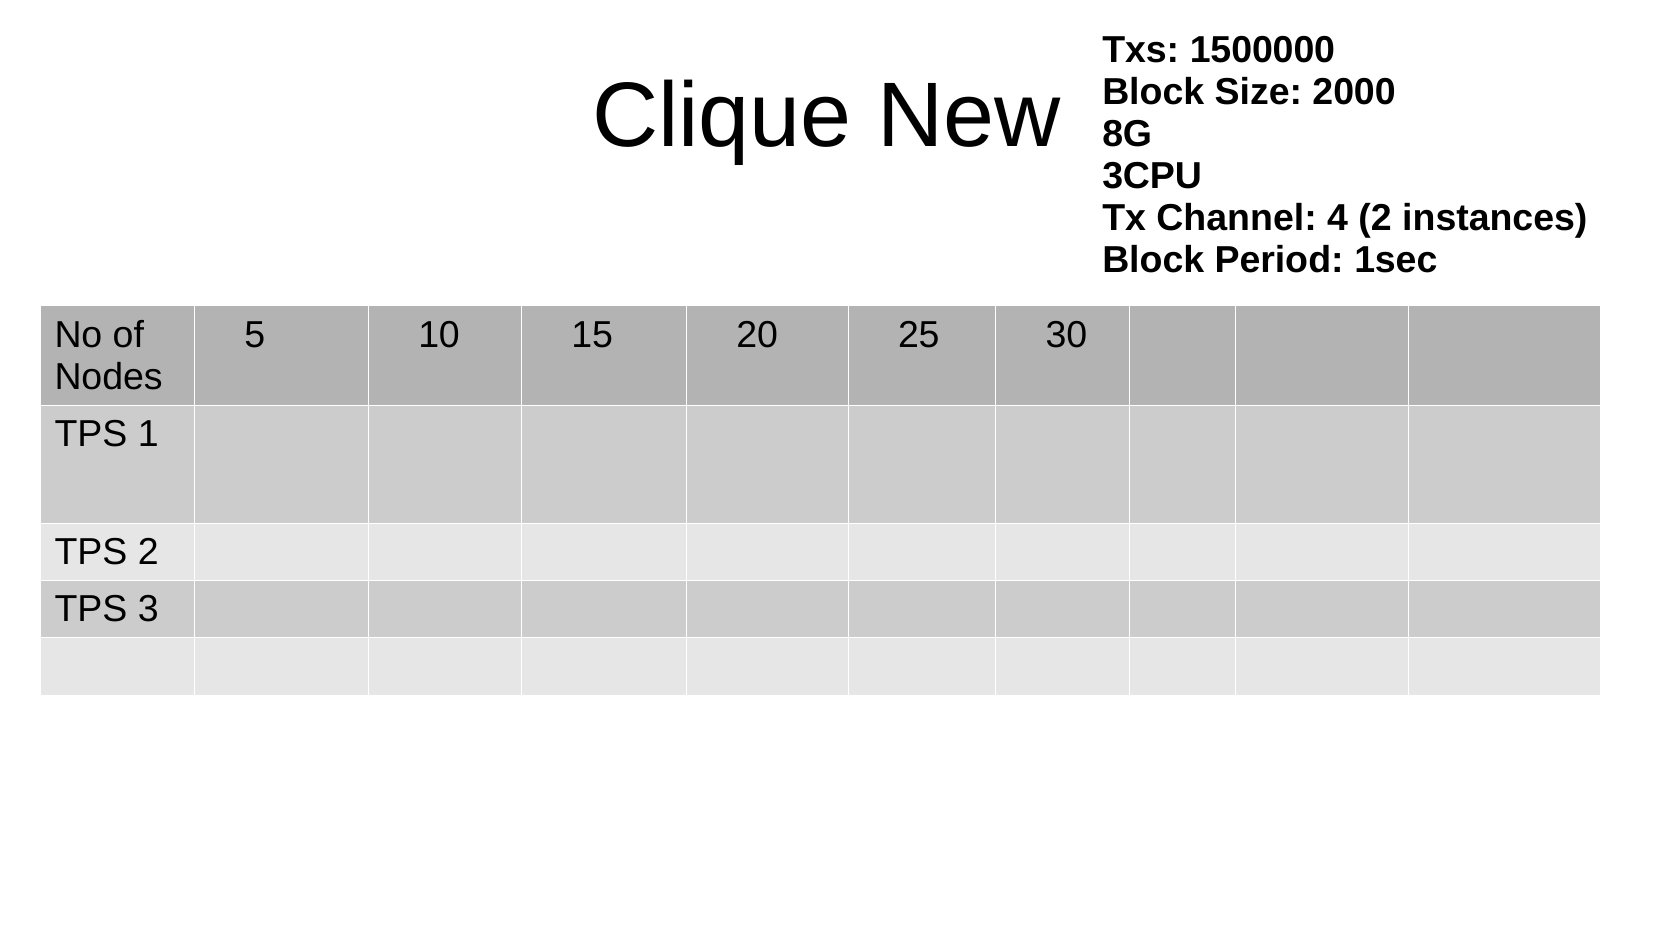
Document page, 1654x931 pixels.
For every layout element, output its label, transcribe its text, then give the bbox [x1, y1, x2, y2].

table_header 15 [522, 306, 686, 405]
table_cell [195, 406, 368, 523]
table_cell [996, 406, 1129, 523]
table_cell [369, 524, 521, 580]
table_cell [1236, 406, 1408, 523]
table_cell [996, 524, 1129, 580]
text_box Txs: 1500000 Block Size: 2000 8G 3CPU Tx Channel: 4 (2 instances) Block Period: 1sec [1087, 21, 1654, 331]
table_cell TPS 2 [41, 524, 194, 580]
table_cell TPS 1 [41, 406, 194, 523]
table_header [1409, 331, 1600, 405]
table_cell [849, 524, 995, 580]
table_cell [996, 581, 1129, 637]
table_cell [849, 581, 995, 637]
table_cell [369, 581, 521, 637]
table_cell [522, 638, 686, 695]
table_header [1236, 331, 1408, 405]
table_cell [369, 406, 521, 523]
table_cell [1409, 524, 1600, 580]
table_cell [522, 524, 686, 580]
table_cell [687, 524, 848, 580]
table_cell [195, 638, 368, 695]
table_cell [1130, 581, 1235, 637]
table_cell [687, 581, 848, 637]
table_cell [1130, 524, 1235, 580]
table_cell [1236, 524, 1408, 580]
table_cell [522, 581, 686, 637]
table_cell TPS 3 [41, 581, 194, 637]
table_header 25 [849, 306, 995, 405]
table_cell [1236, 581, 1408, 637]
table_cell [996, 638, 1129, 695]
table_header 20 [687, 306, 848, 405]
table_cell [195, 524, 368, 580]
table_cell [195, 581, 368, 637]
table_cell [1409, 406, 1600, 523]
table_cell [849, 638, 995, 695]
table_cell [1130, 406, 1235, 523]
table_cell [849, 406, 995, 523]
table_header 30 [996, 306, 1129, 405]
table_cell [522, 406, 686, 523]
table_cell [1409, 638, 1600, 695]
table_cell [687, 406, 848, 523]
table_cell [369, 638, 521, 695]
table_cell [1130, 638, 1235, 695]
table_header No of Nodes [41, 306, 194, 405]
table_header [1130, 331, 1235, 405]
title Clique New [82, 37, 1087, 193]
table_header 10 [369, 306, 521, 405]
table_cell [1409, 581, 1600, 637]
table_cell [687, 638, 848, 695]
table_cell [1236, 638, 1408, 695]
table_header 5 [195, 306, 368, 405]
table_cell [41, 638, 194, 695]
